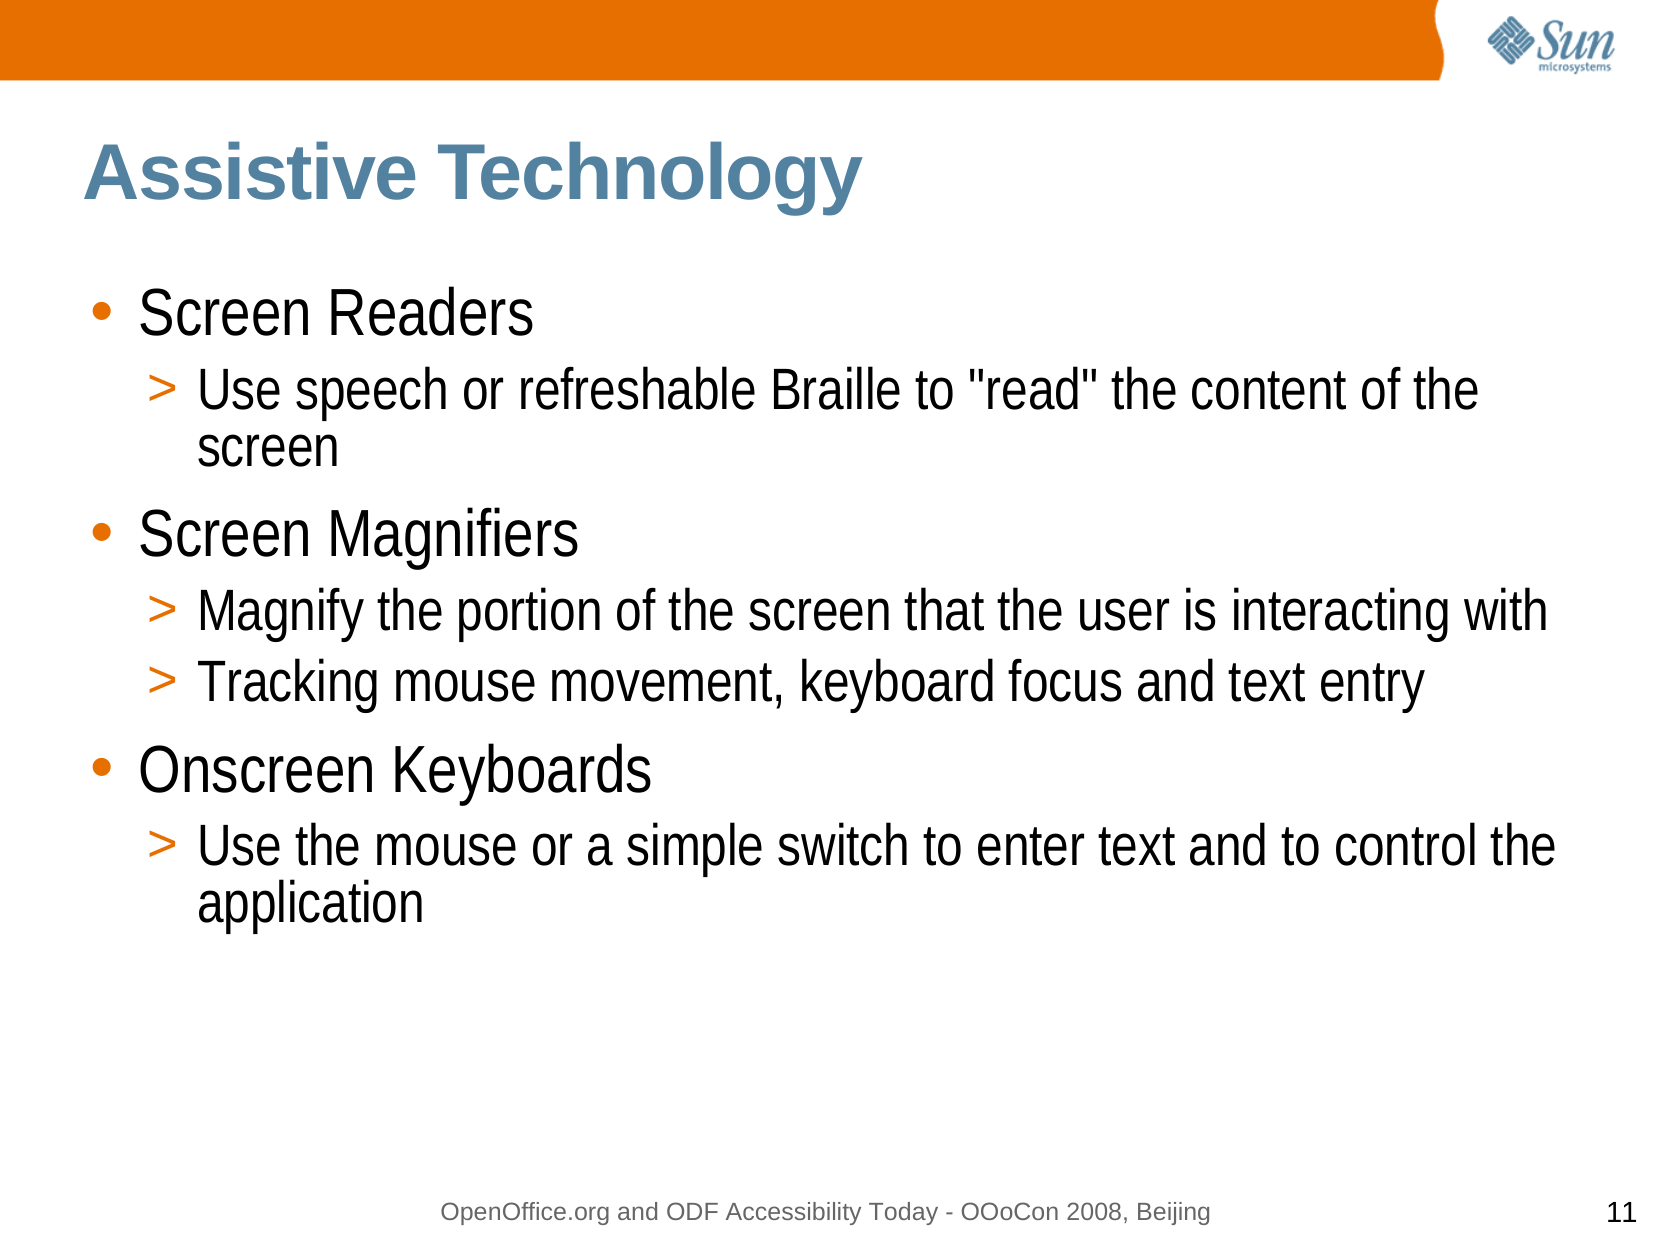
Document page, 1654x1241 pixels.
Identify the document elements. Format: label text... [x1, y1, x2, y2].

title Assistive Technology [82, 135, 1585, 251]
picture [0, 0, 1654, 83]
list Screen Readers Use speech or refreshable Braille to "read" the content of the screen Screen Magnifiers Magnify the portion of the screen that the user is interacting with Tracking mouse movement, keyboard focus and text entry Onscreen Keyboards Use the mouse or a simple switch to enter text and to control the application [71, 283, 1586, 1114]
